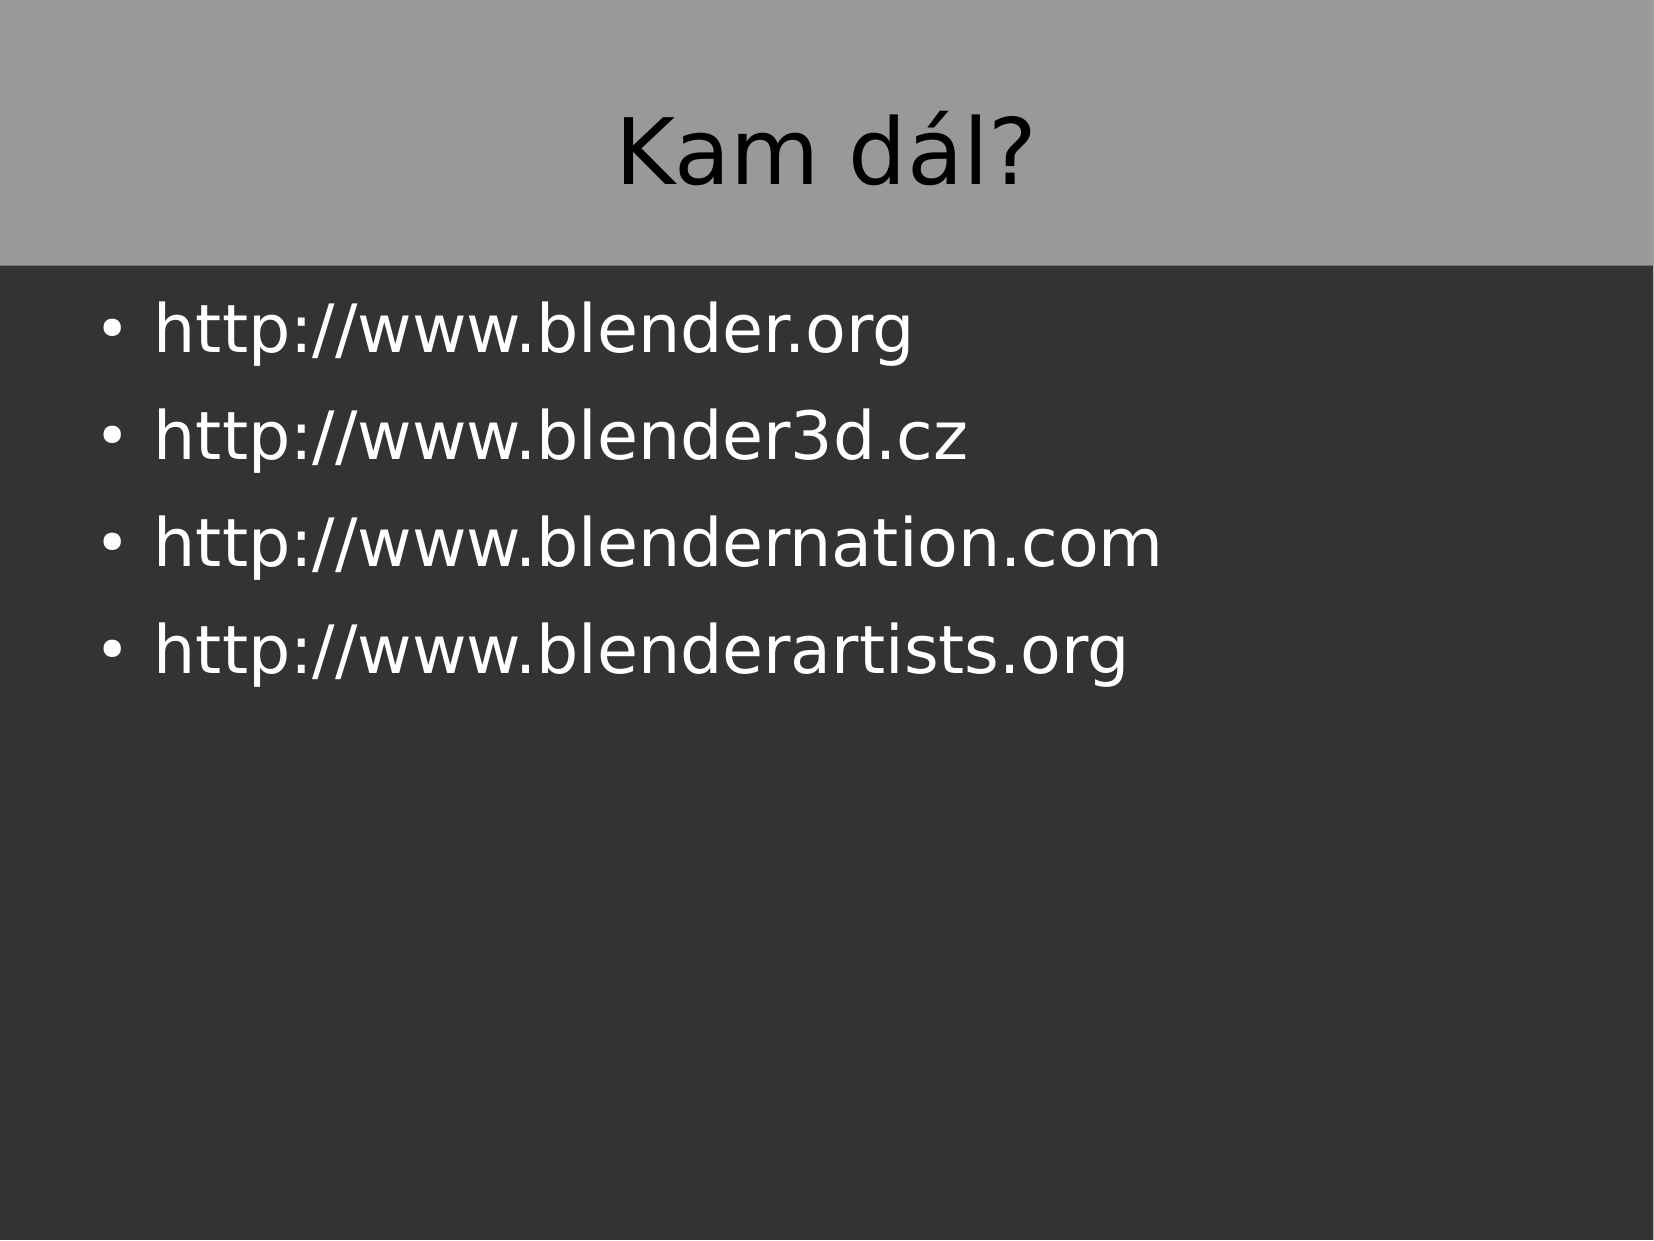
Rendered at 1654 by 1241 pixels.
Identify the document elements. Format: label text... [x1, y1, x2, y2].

list http://www.blender.org http://www.blender3d.cz http://www.blendernation.com http://www.blenderartists.org [82, 290, 1571, 690]
title Kam dál? [82, 56, 1571, 250]
